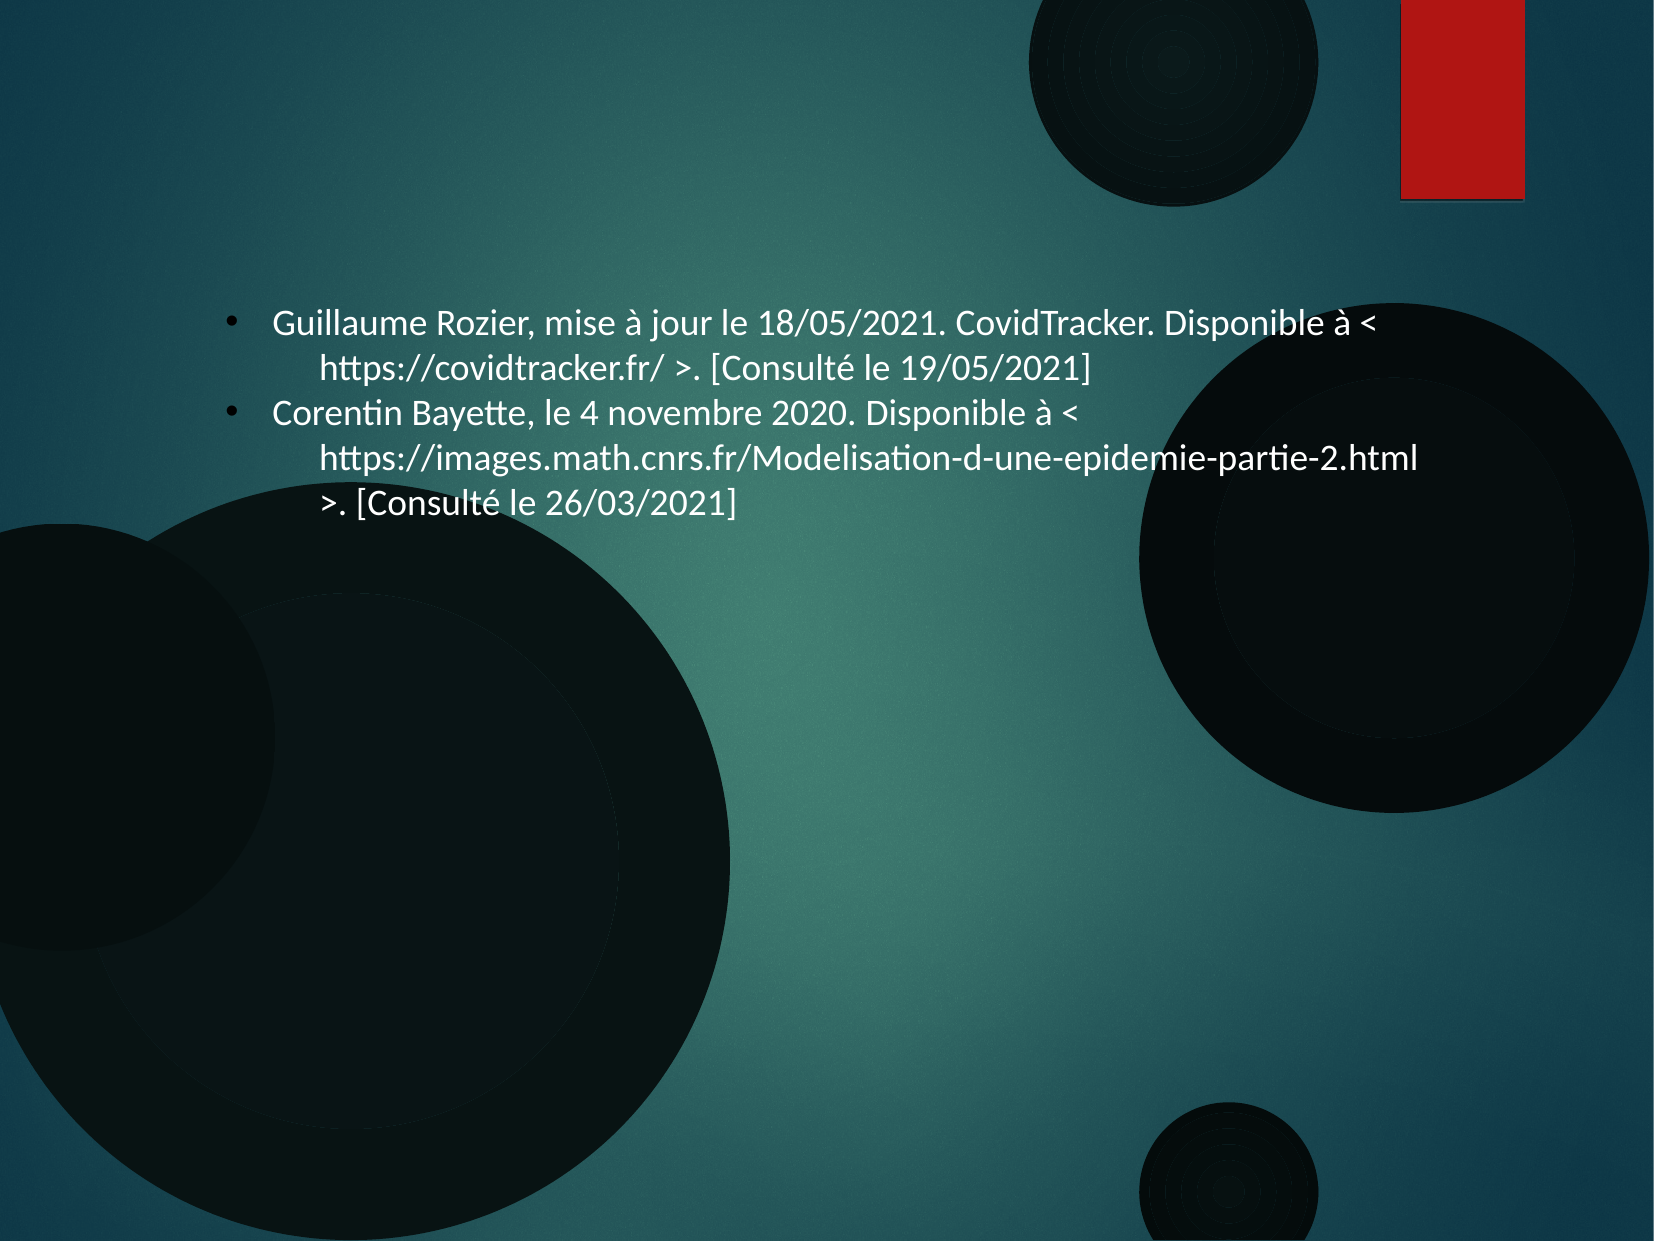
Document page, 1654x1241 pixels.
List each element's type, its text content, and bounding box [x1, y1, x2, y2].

text_box Guillaume Rozier, mise à jour le 18/05/2021. CovidTracker. Disponible à < https://covidtracker.fr/ >. [Consulté le 19/05/2021] Corentin Bayette, le 4 novembre 2020. Disponible à < https://images.math.cnrs.fr/Modelisation-d-une-epidemie-partie-2.html >. [Consulté le 26/03/2021] [210, 290, 1451, 531]
picture [0, 1007, 342, 1241]
picture [0, 0, 1654, 1241]
